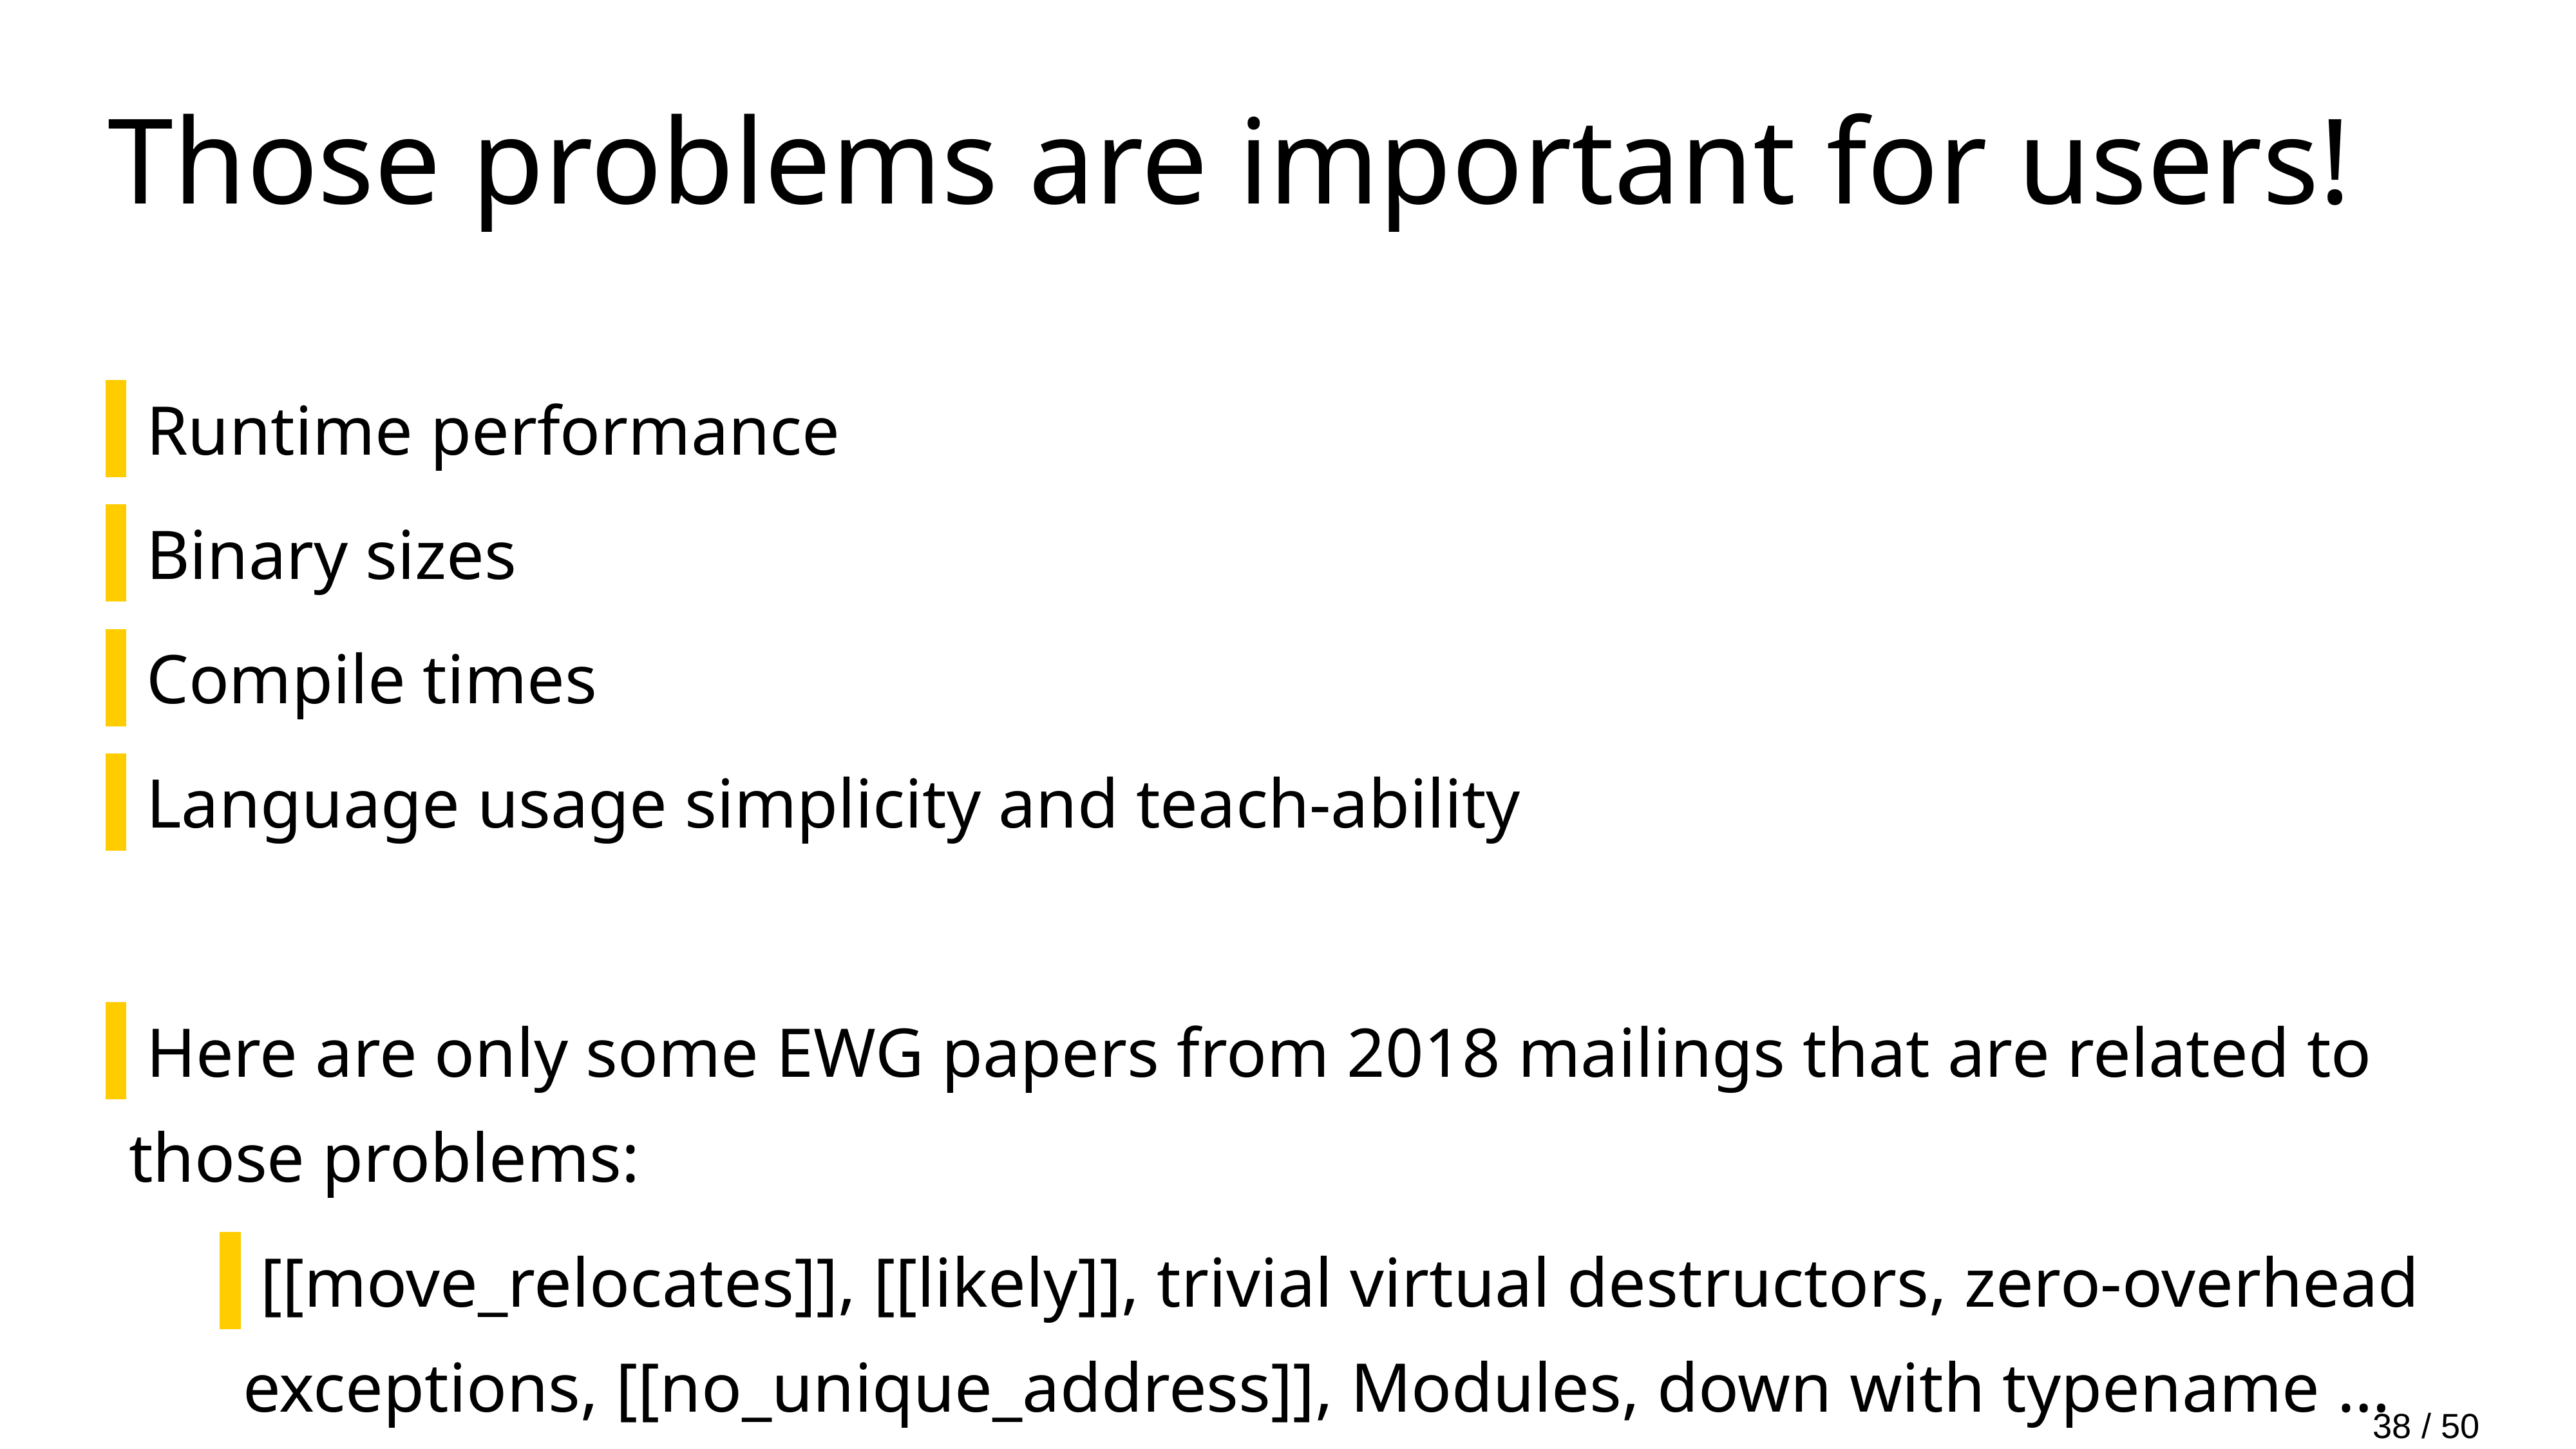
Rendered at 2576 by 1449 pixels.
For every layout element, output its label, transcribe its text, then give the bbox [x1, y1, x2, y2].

title Those problems are important for users! [108, 80, 2468, 242]
text_box Runtime performance Binary sizes Compile times Language usage simplicity and teach-ability Here are only some EWG papers from 2018 mailings that are related to those problems: [[move_relocates]], [[likely]], trivial virtual destructors, zero-overhead exceptions, [[no_unique_address]], Modules, down with typename … There's even more papers for LEWG that try to improve some of those [96, 364, 2512, 1419]
text_box <number> / 50 [2363, 1402, 2576, 1449]
